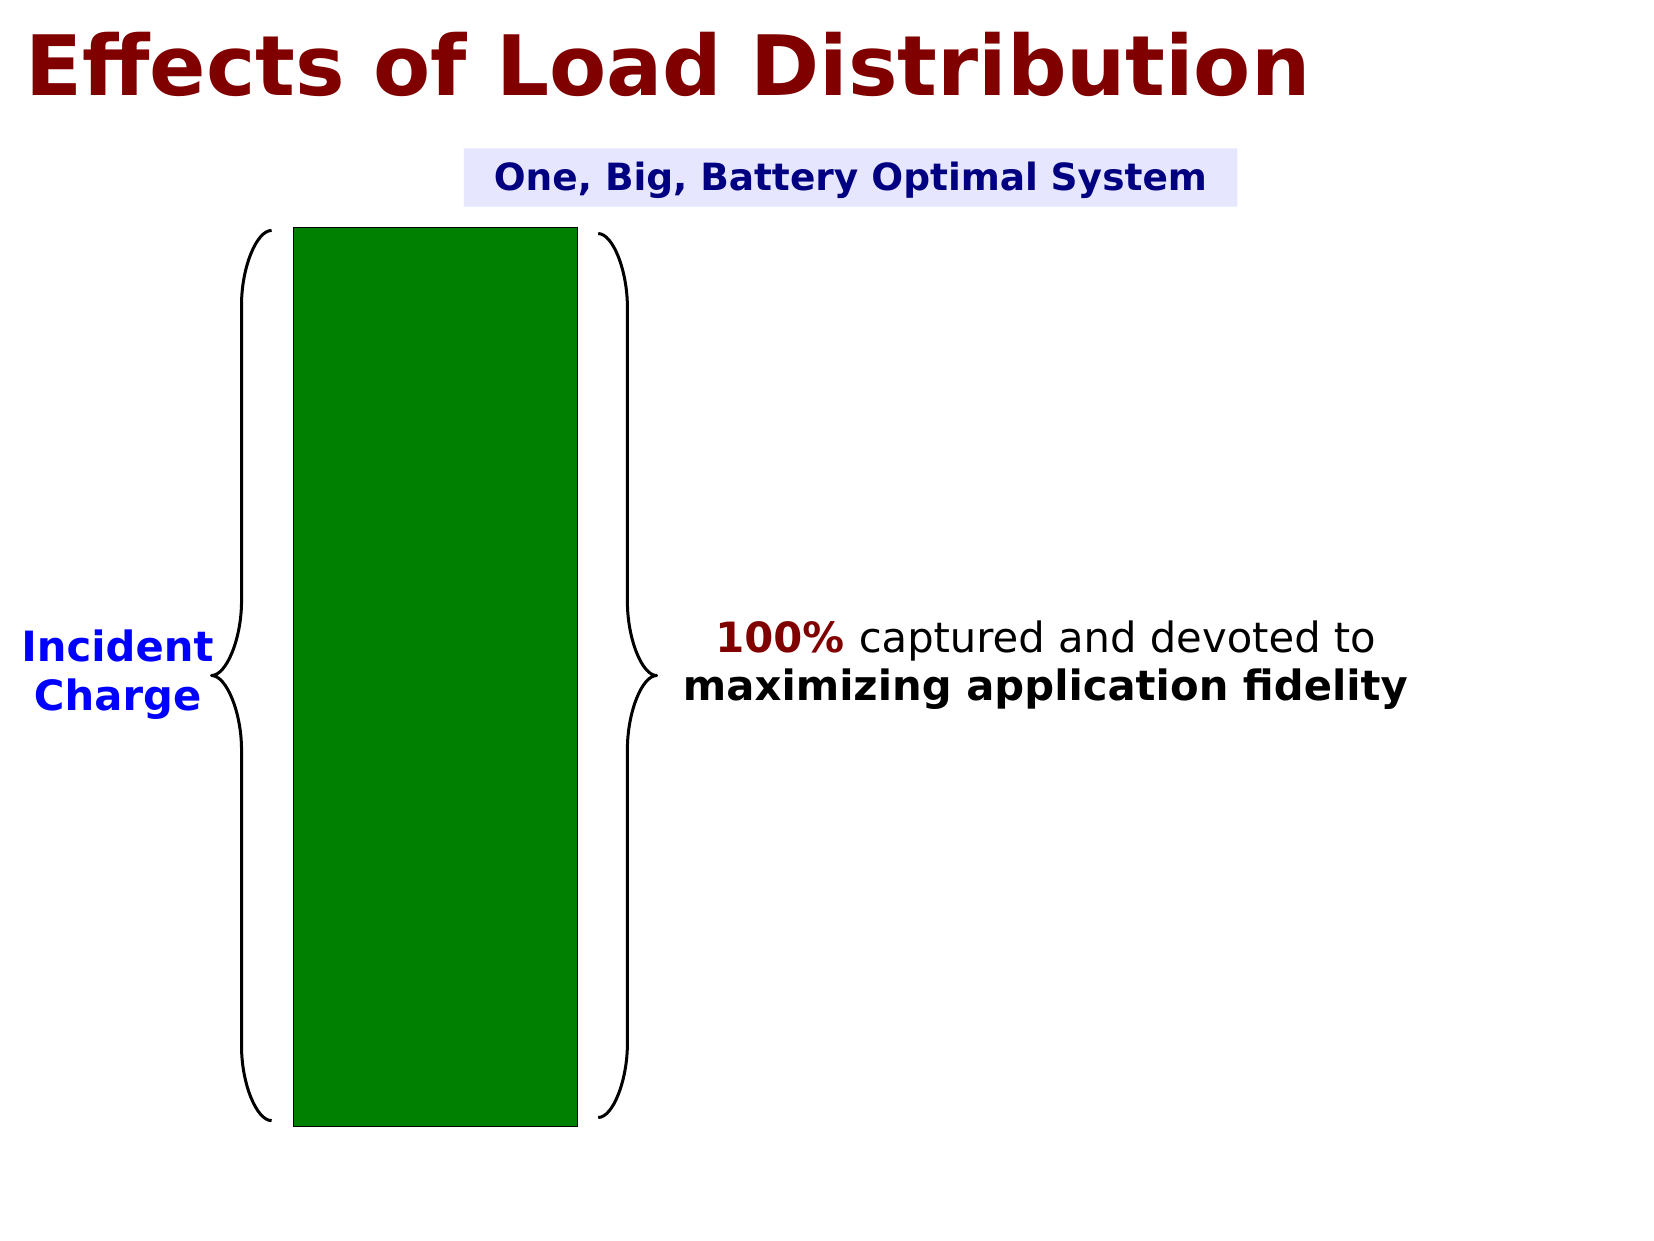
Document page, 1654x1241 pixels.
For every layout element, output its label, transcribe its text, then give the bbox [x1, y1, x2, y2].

text_box Incident Charge [0, 615, 236, 728]
text_box 100% captured and devoted to maximizing application fidelity [640, 606, 1451, 725]
title Effects of Load Distribution [25, 18, 1438, 116]
text_box [293, 227, 578, 1127]
text_box One, Big, Battery Optimal System [463, 148, 1238, 207]
